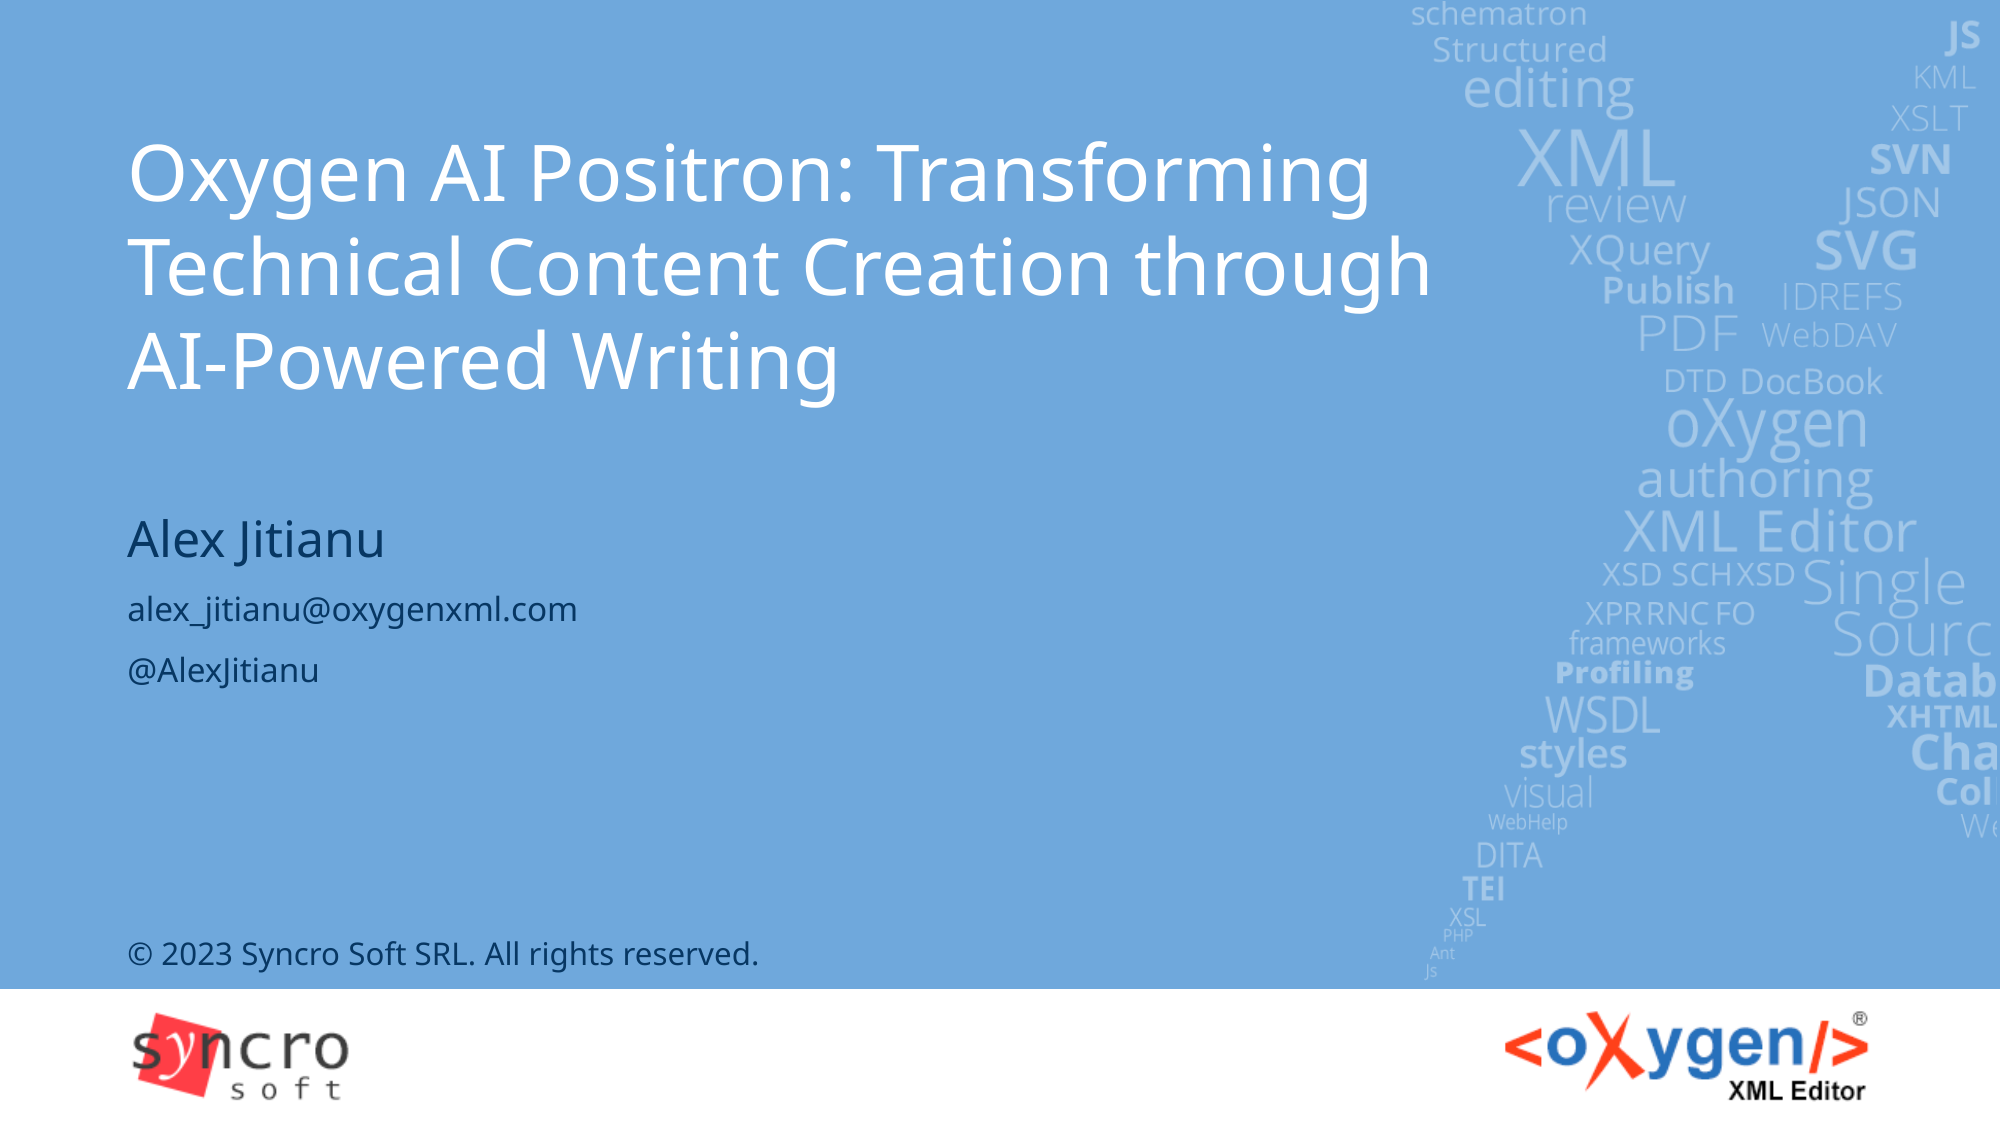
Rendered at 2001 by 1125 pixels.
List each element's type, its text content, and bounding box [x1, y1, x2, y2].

subtitle © 2023 Syncro Soft SRL. All rights reserved. [112, 869, 930, 980]
title Oxygen AI Positron: Transforming Technical Content Creation through AI-Powered Writing [112, 112, 1390, 413]
picture [1493, 999, 1888, 1116]
picture [112, 999, 369, 1116]
text_box Alex Jitianu alex_jitianu@oxygenxml.com @AlexJitianu [112, 499, 1121, 713]
picture [1390, 1, 1997, 990]
text_box [0, 989, 2000, 1125]
